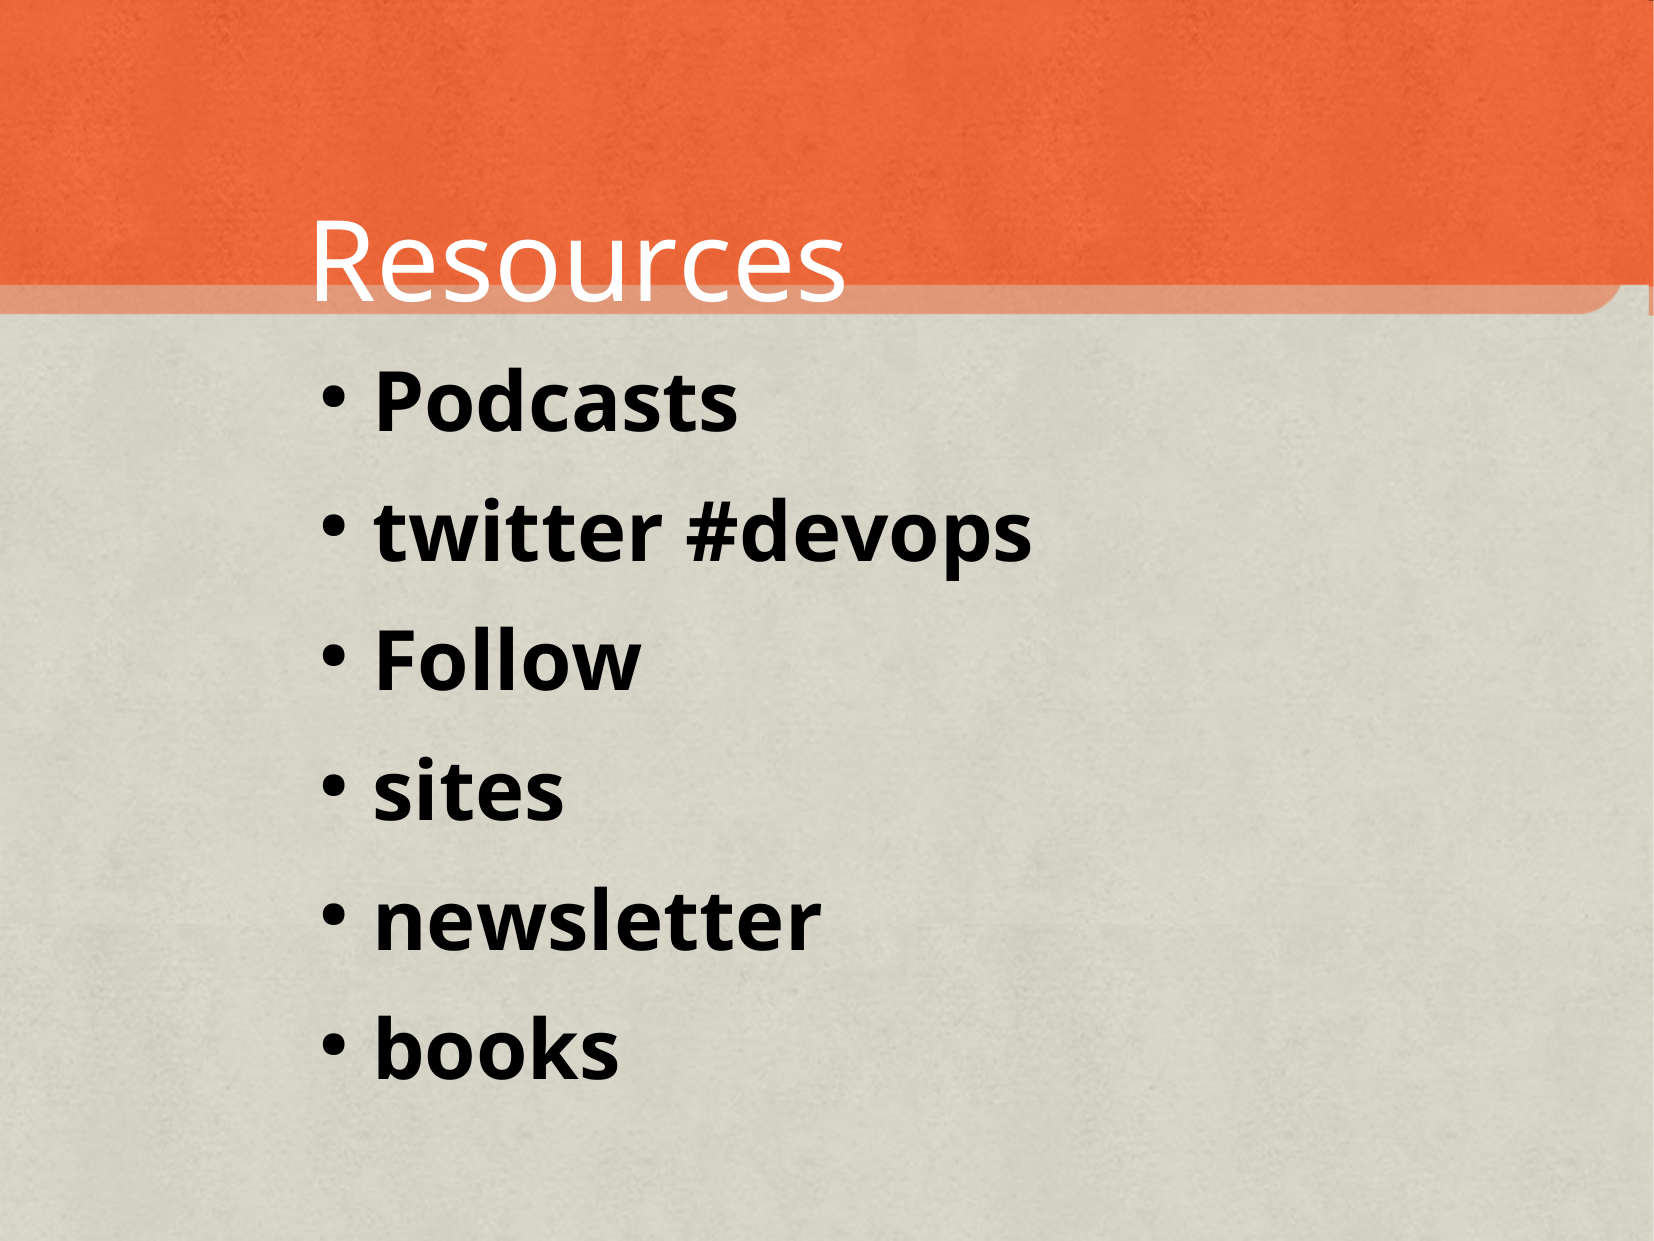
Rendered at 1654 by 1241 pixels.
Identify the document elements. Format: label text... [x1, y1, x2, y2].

title Resources [306, 189, 1654, 317]
list Podcasts twitter #devops Follow sites newsletter books [301, 348, 1654, 1241]
picture [0, 0, 1654, 1241]
